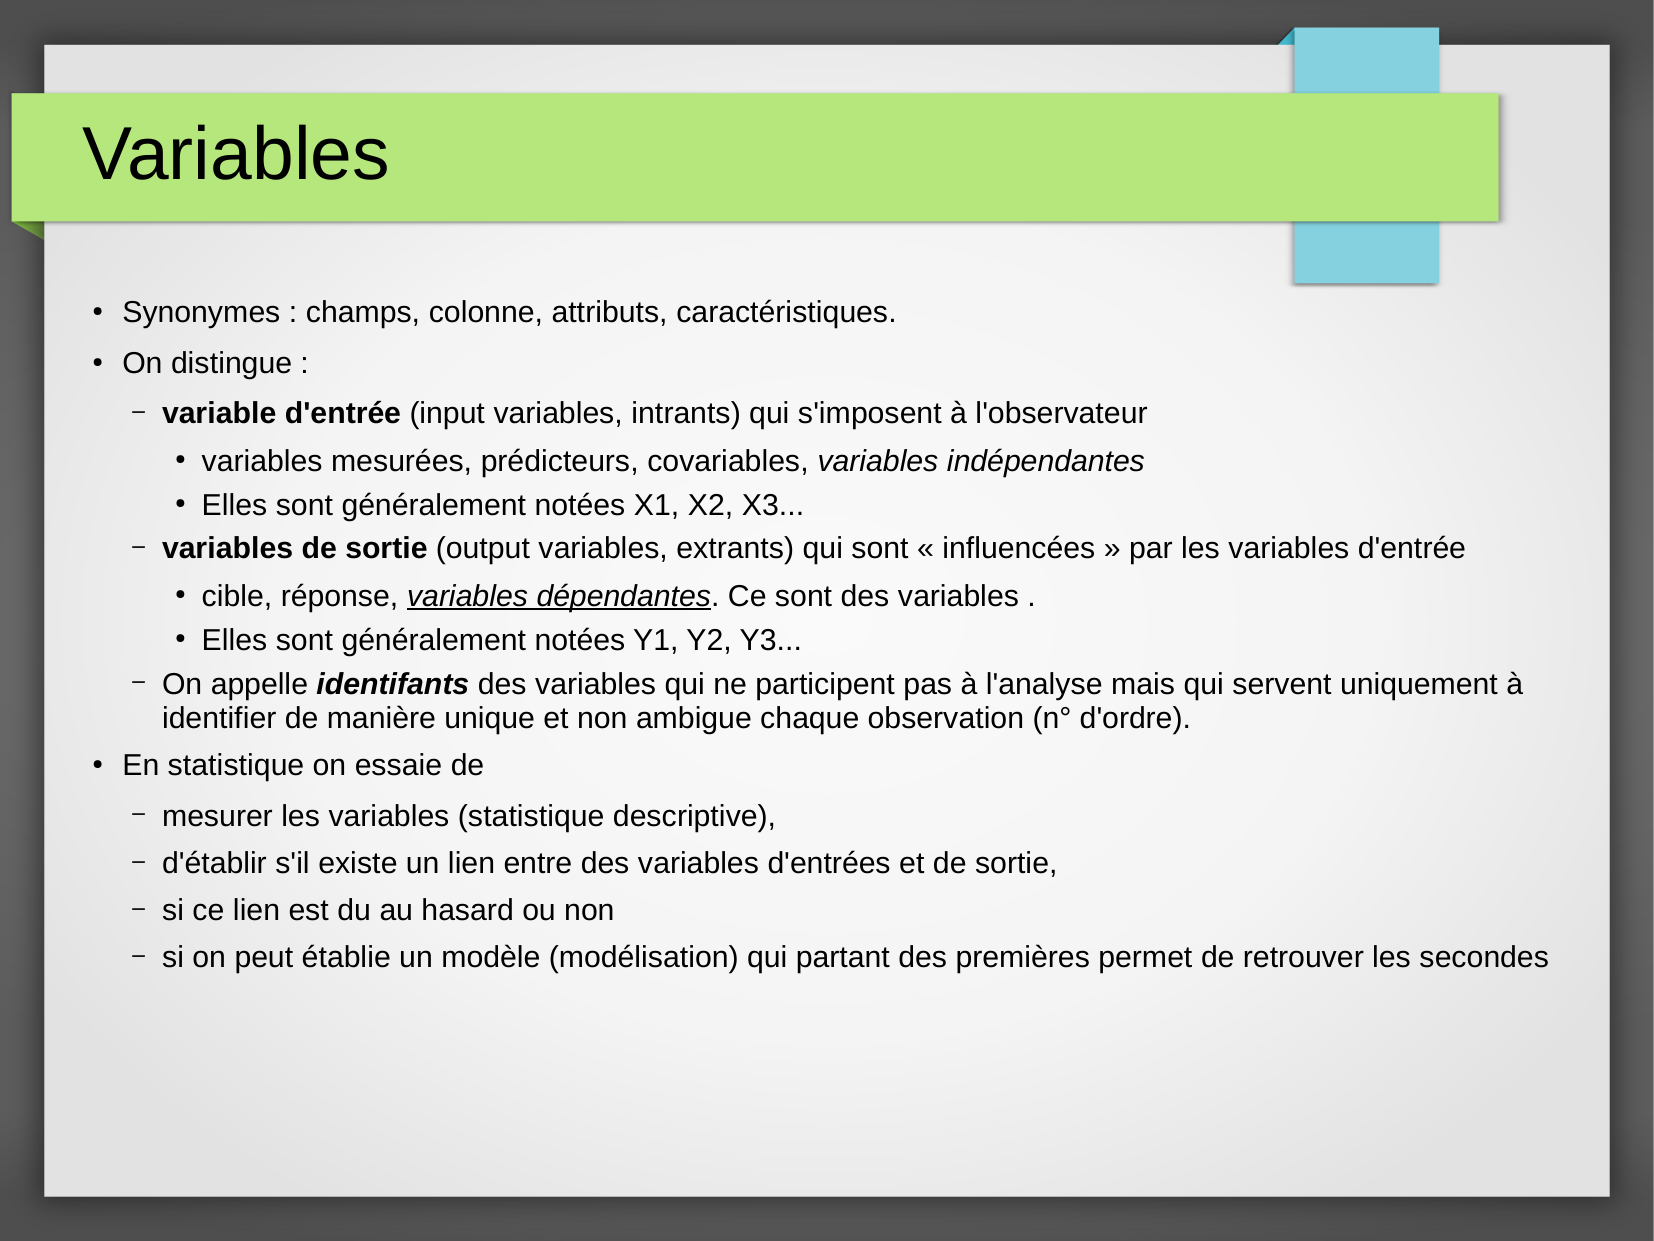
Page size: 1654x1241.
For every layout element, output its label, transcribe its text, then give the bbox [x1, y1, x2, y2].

list Synonymes : champs, colonne, attributs, caractéristiques. On distingue : variable d'entrée (input variables, intrants) qui s'imposent à l'observateur variables mesurées, prédicteurs, covariables, variables indépendantes Elles sont généralement notées X1, X2, X3... variables de sortie (output variables, extrants) qui sont « influencées » par les variables d'entrée cible, réponse, variables dépendantes. Ce sont des variables . Elles sont généralement notées Y1, Y2, Y3... On appelle identifants des variables qui ne participent pas à l'analyse mais qui servent uniquement à identifier de manière unique et non ambigue chaque observation (n° d'ordre). En statistique on essaie de mesurer les variables (statistique descriptive), d'établir s'il existe un lien entre des variables d'entrées et de sortie, si ce lien est du au hasard ou non si on peut établie un modèle (modélisation) qui partant des premières permet de retrouver les secondes [82, 295, 1571, 1015]
title Variables [82, 94, 1264, 213]
picture [0, 0, 1654, 1241]
